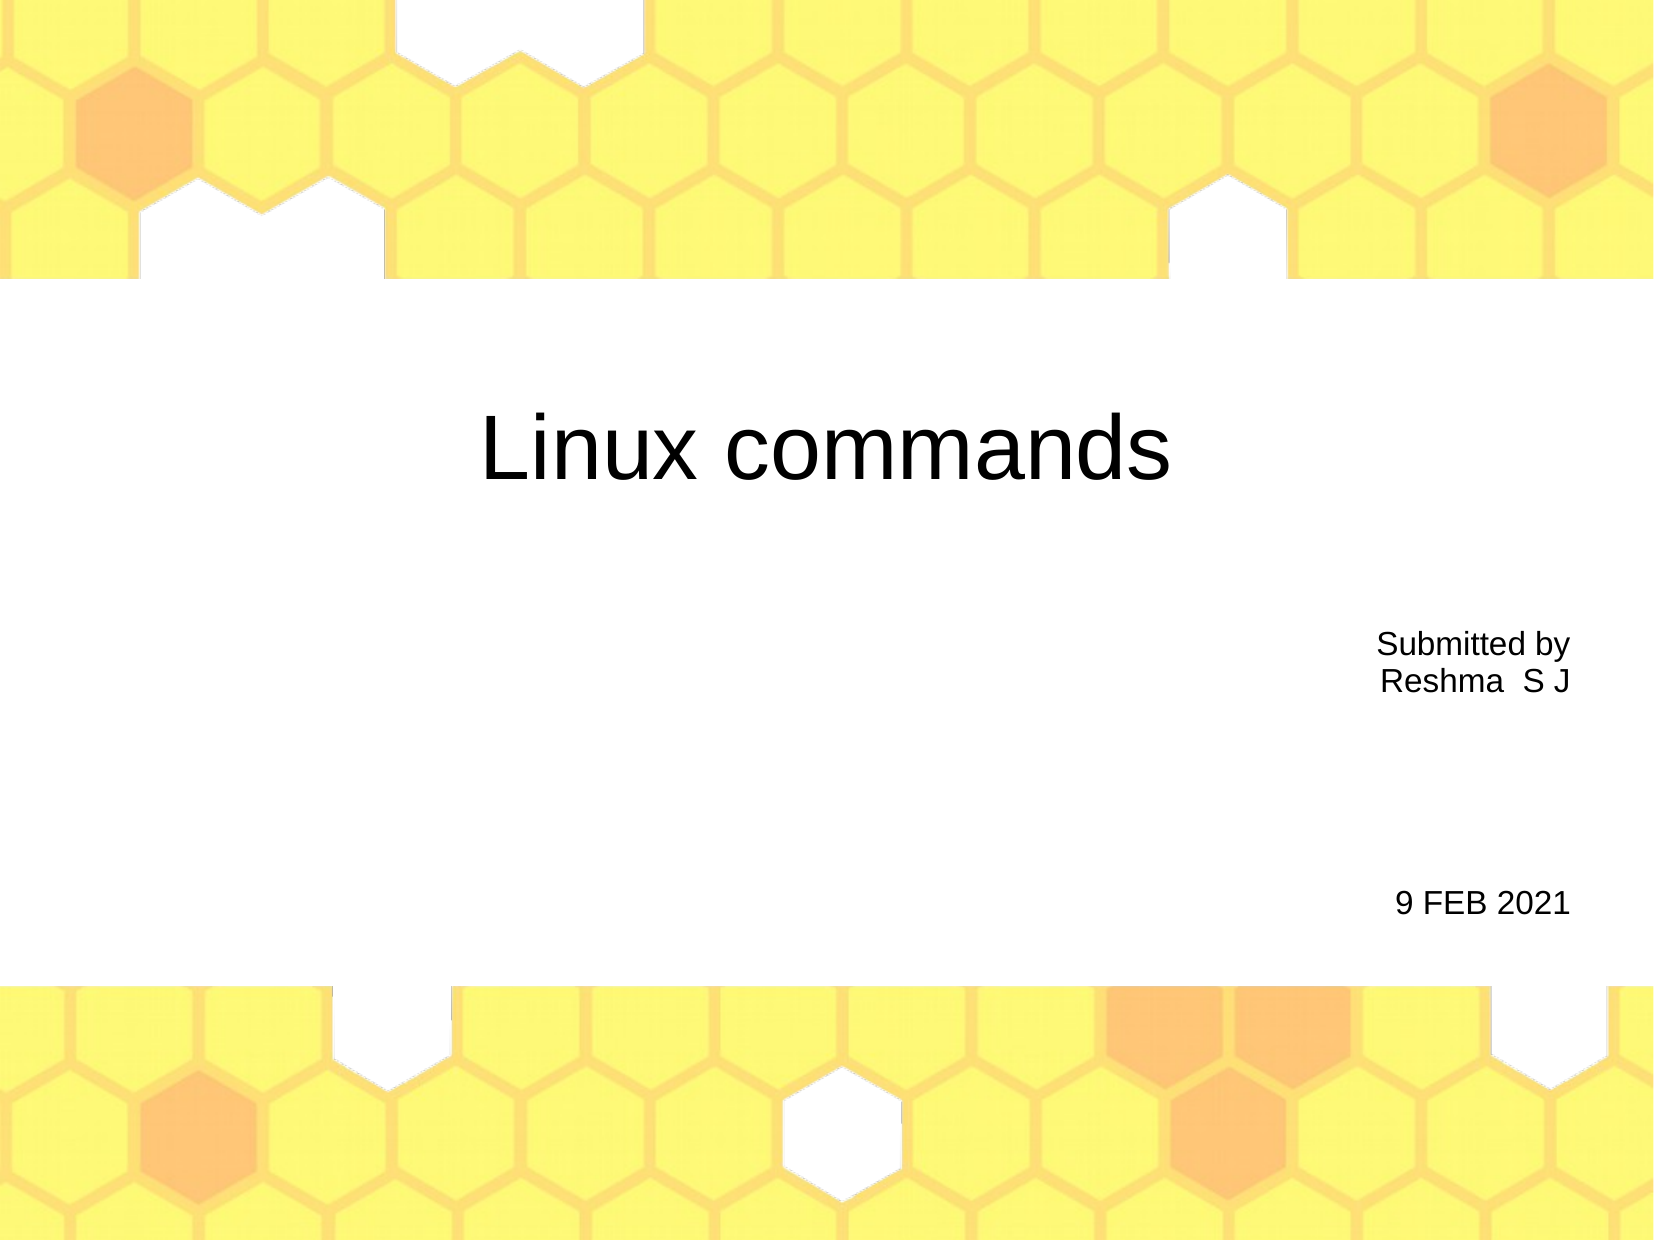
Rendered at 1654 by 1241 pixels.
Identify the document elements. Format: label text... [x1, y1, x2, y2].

subtitle Submitted by Reshma S J 9 FEB 2021 [82, 614, 1571, 934]
picture [0, 986, 1654, 1240]
picture [0, 0, 1654, 279]
title Linux commands [82, 366, 1571, 614]
